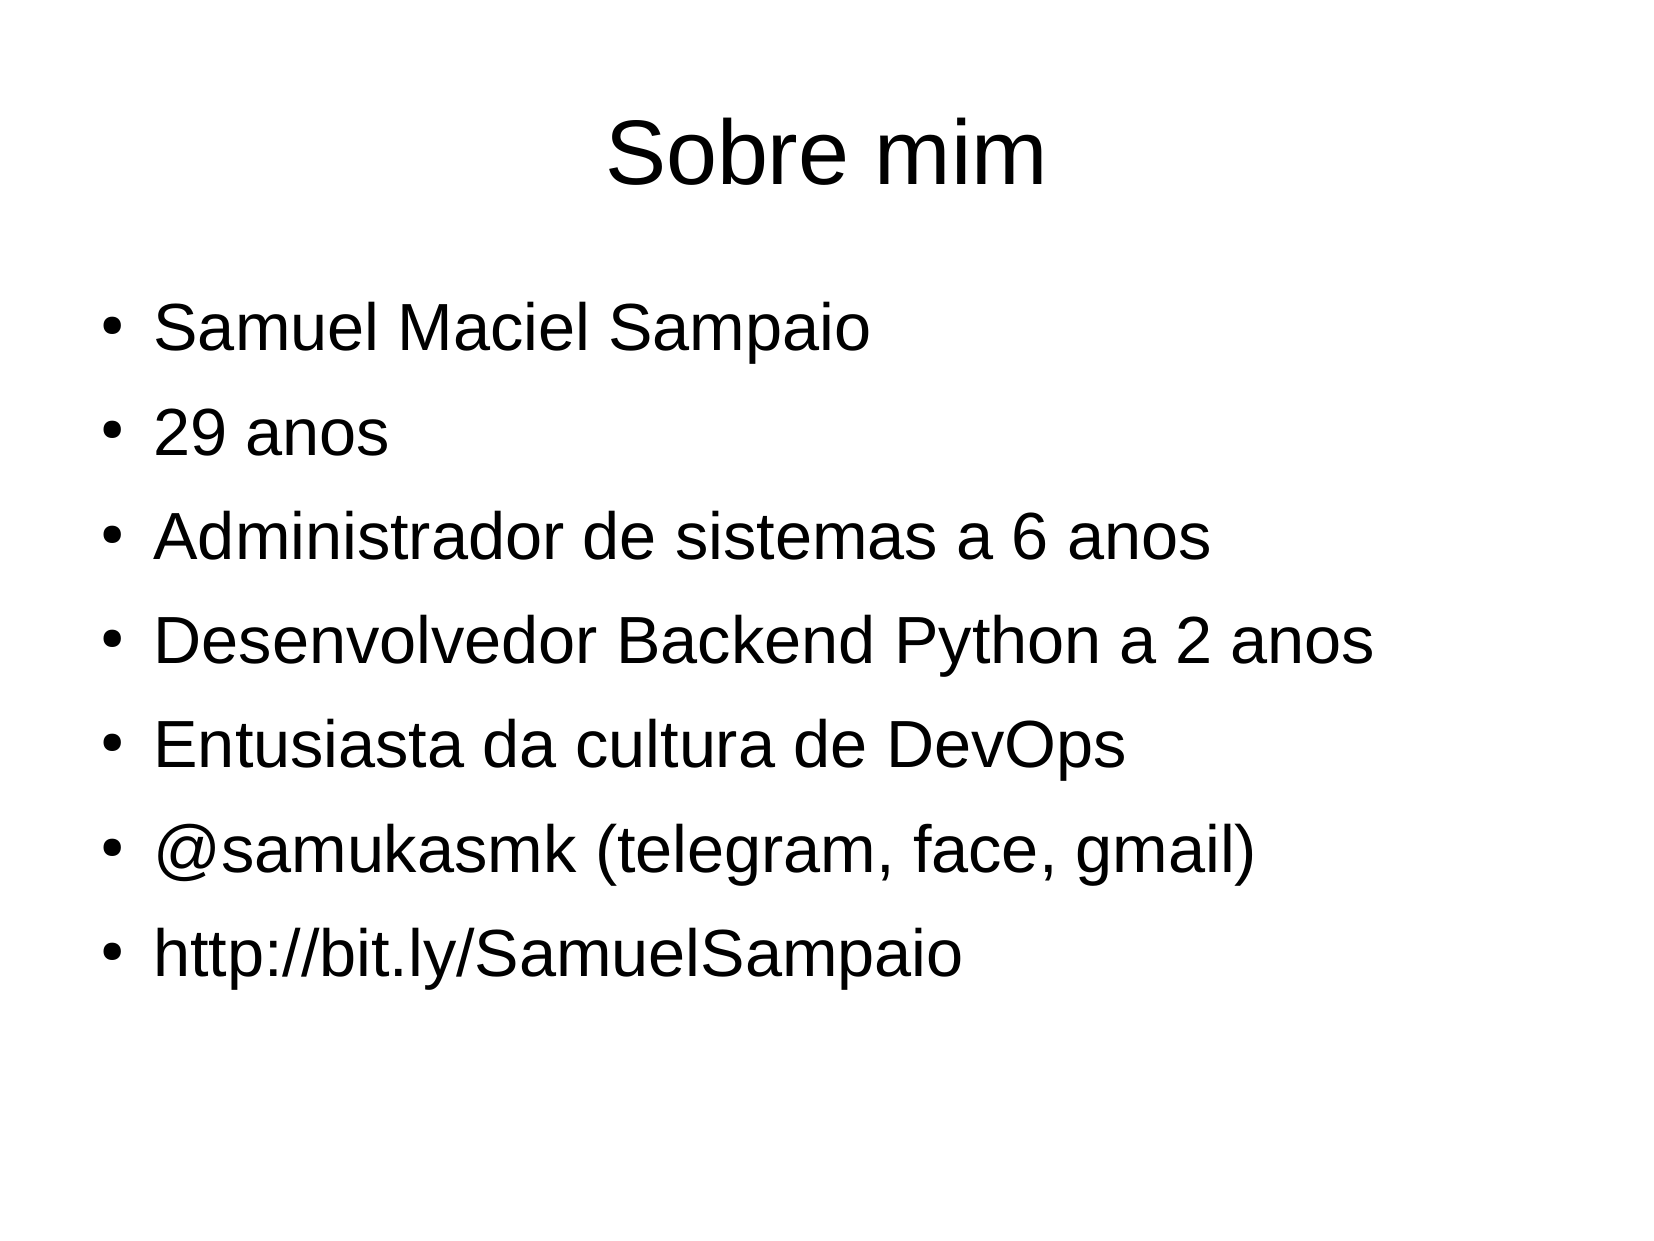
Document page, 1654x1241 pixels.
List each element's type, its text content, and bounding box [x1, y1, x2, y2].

list Samuel Maciel Sampaio 29 anos Administrador de sistemas a 6 anos Desenvolvedor Backend Python a 2 anos Entusiasta da cultura de DevOps @samukasmk (telegram, face, gmail) http://bit.ly/SamuelSampaio [82, 290, 1571, 1010]
title Sobre mim [82, 49, 1571, 257]
